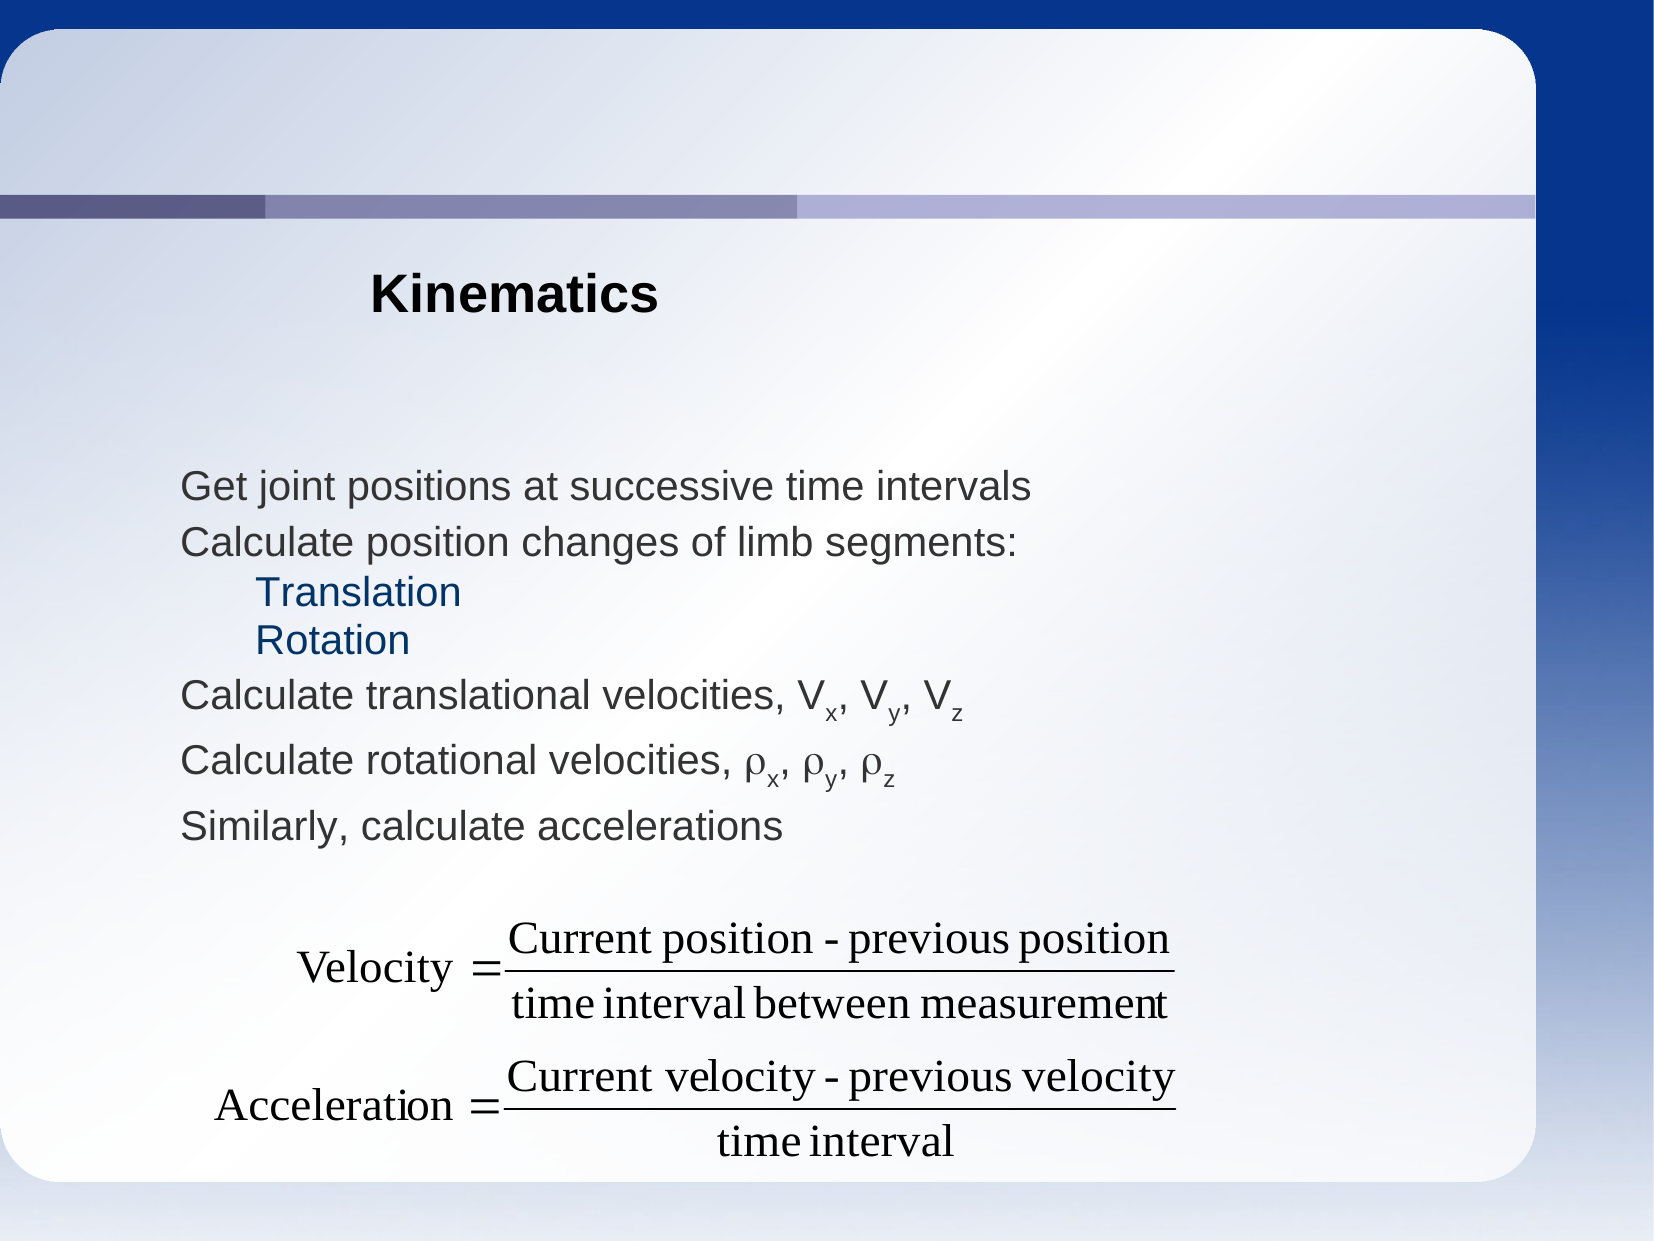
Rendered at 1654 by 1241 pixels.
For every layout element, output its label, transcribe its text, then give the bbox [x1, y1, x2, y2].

list Get joint positions at successive time intervals Calculate position changes of limb segments: Translation Rotation Calculate translational velocities, Vx, Vy, Vz Calculate rotational velocities, x, y, z Similarly, calculate accelerations [165, 454, 1406, 1199]
picture [0, 0, 1654, 1241]
title Kinematics [355, 178, 910, 331]
chart [206, 1047, 1186, 1167]
chart [289, 909, 1186, 1029]
